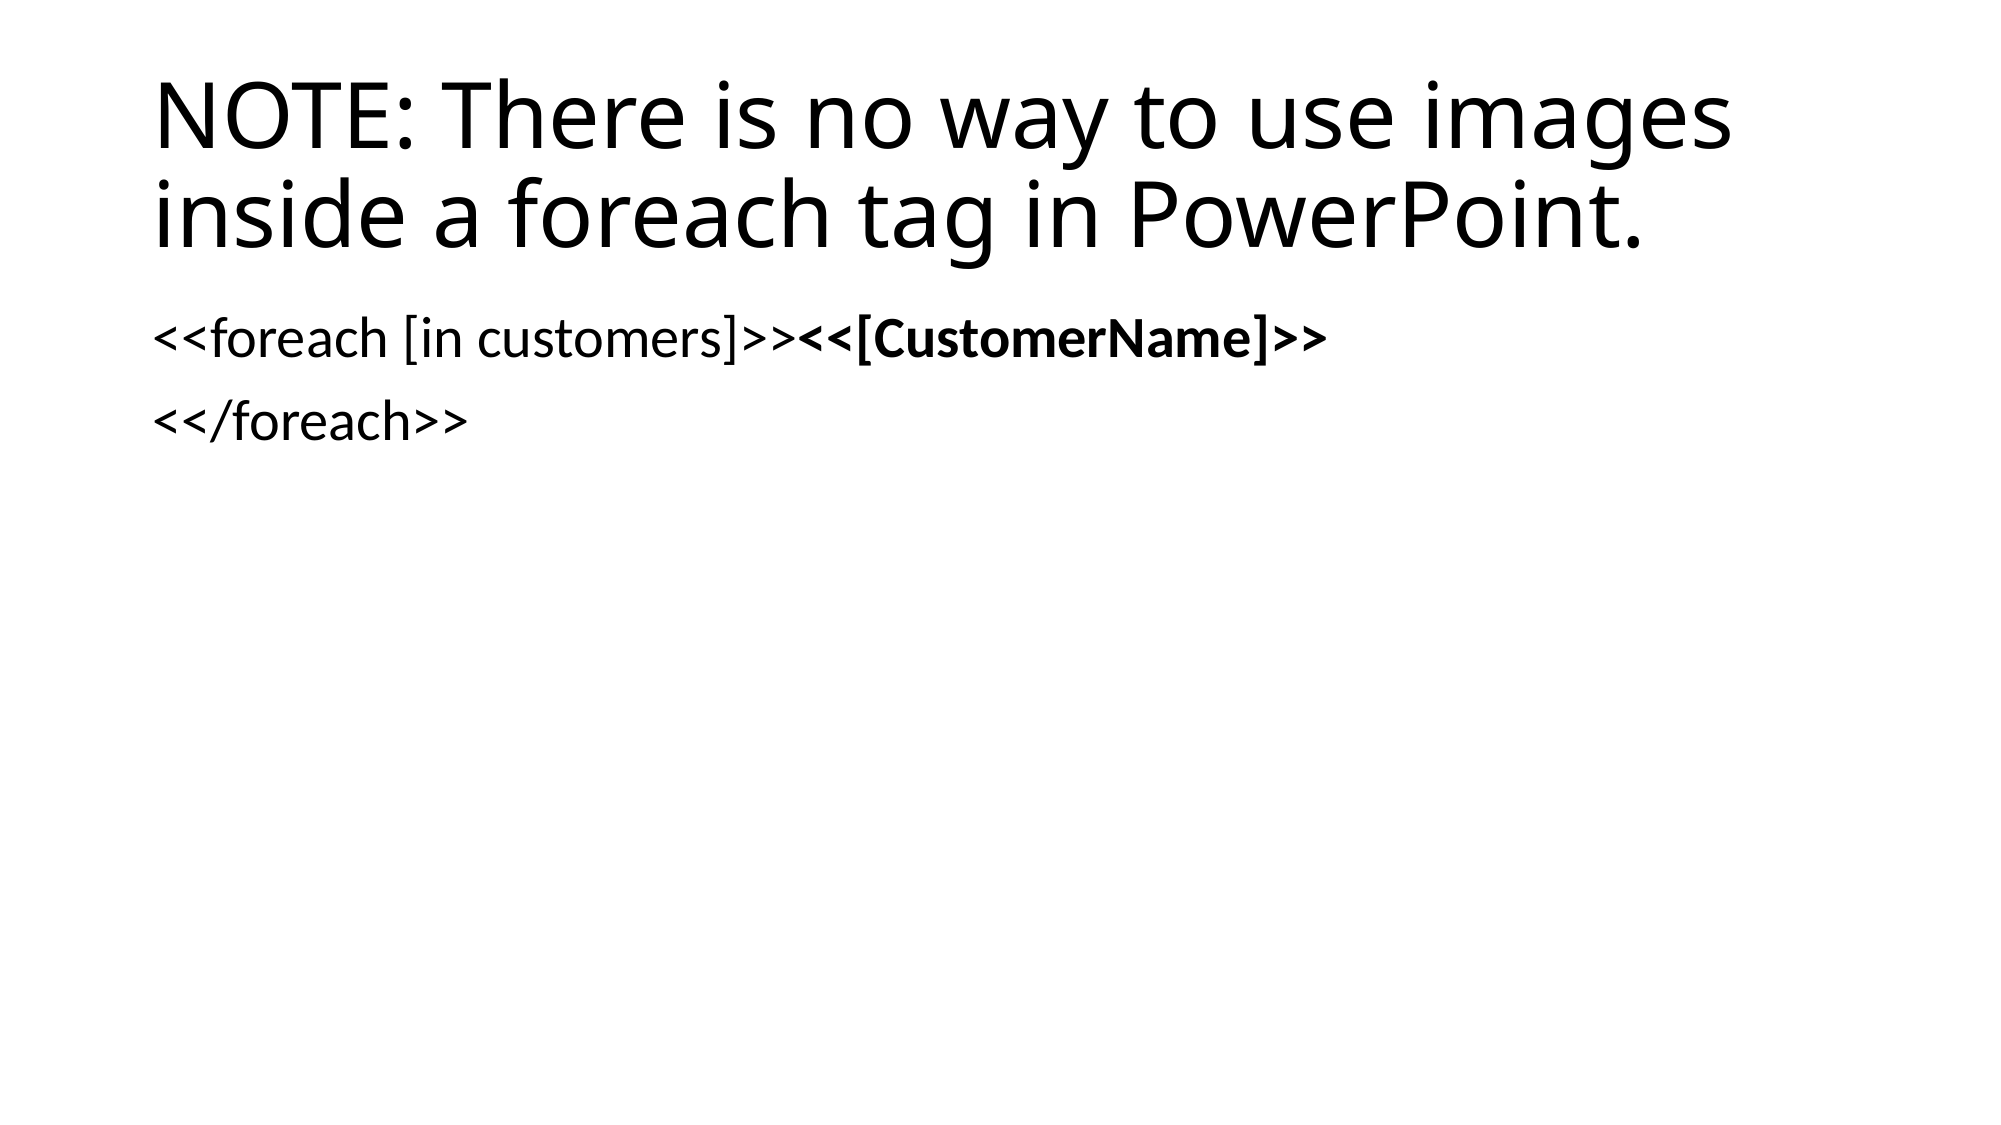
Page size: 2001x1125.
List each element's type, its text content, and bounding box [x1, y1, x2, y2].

title NOTE: There is no way to use images inside a foreach tag in PowerPoint. [137, 59, 1863, 278]
list <<foreach [in customers]>><<[CustomerName]>> <</foreach>> [137, 299, 1863, 1014]
